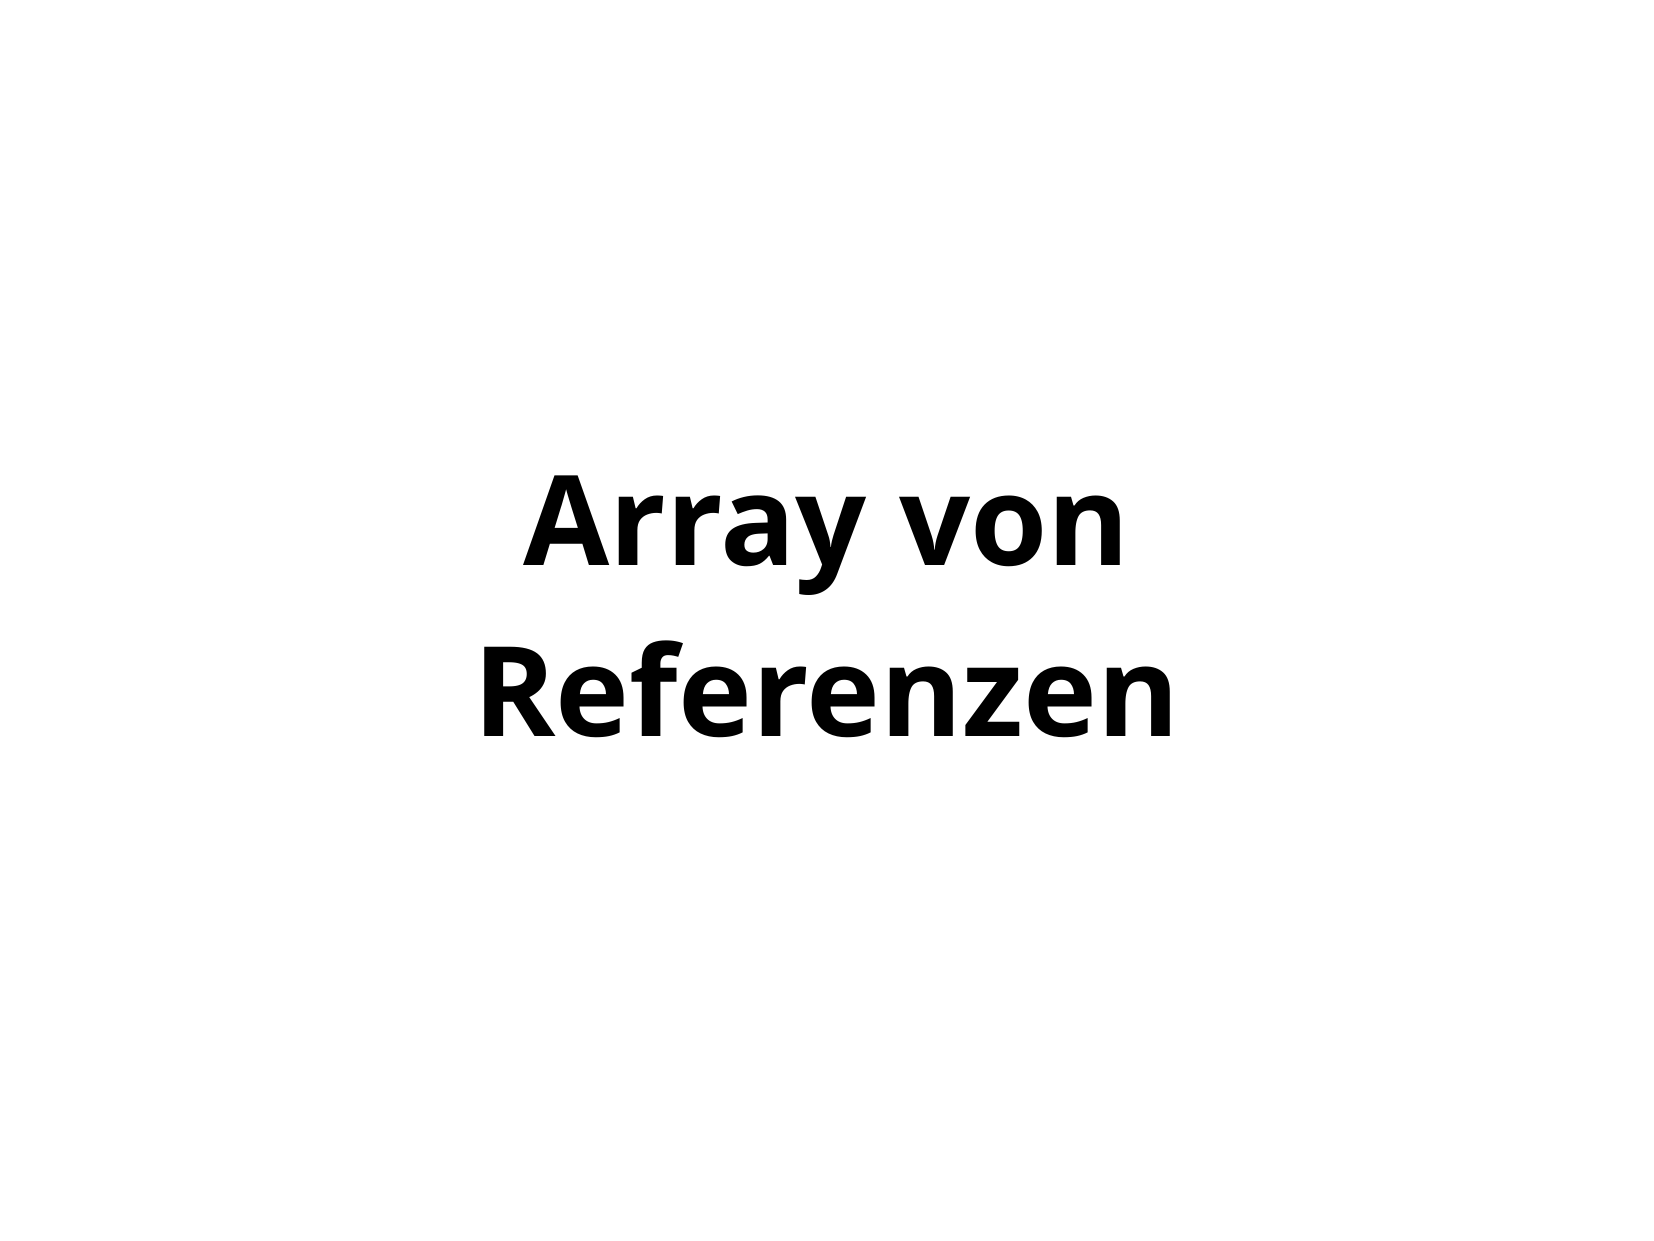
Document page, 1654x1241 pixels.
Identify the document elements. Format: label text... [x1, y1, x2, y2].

subtitle Array von Referenzen [23, 82, 1630, 1123]
